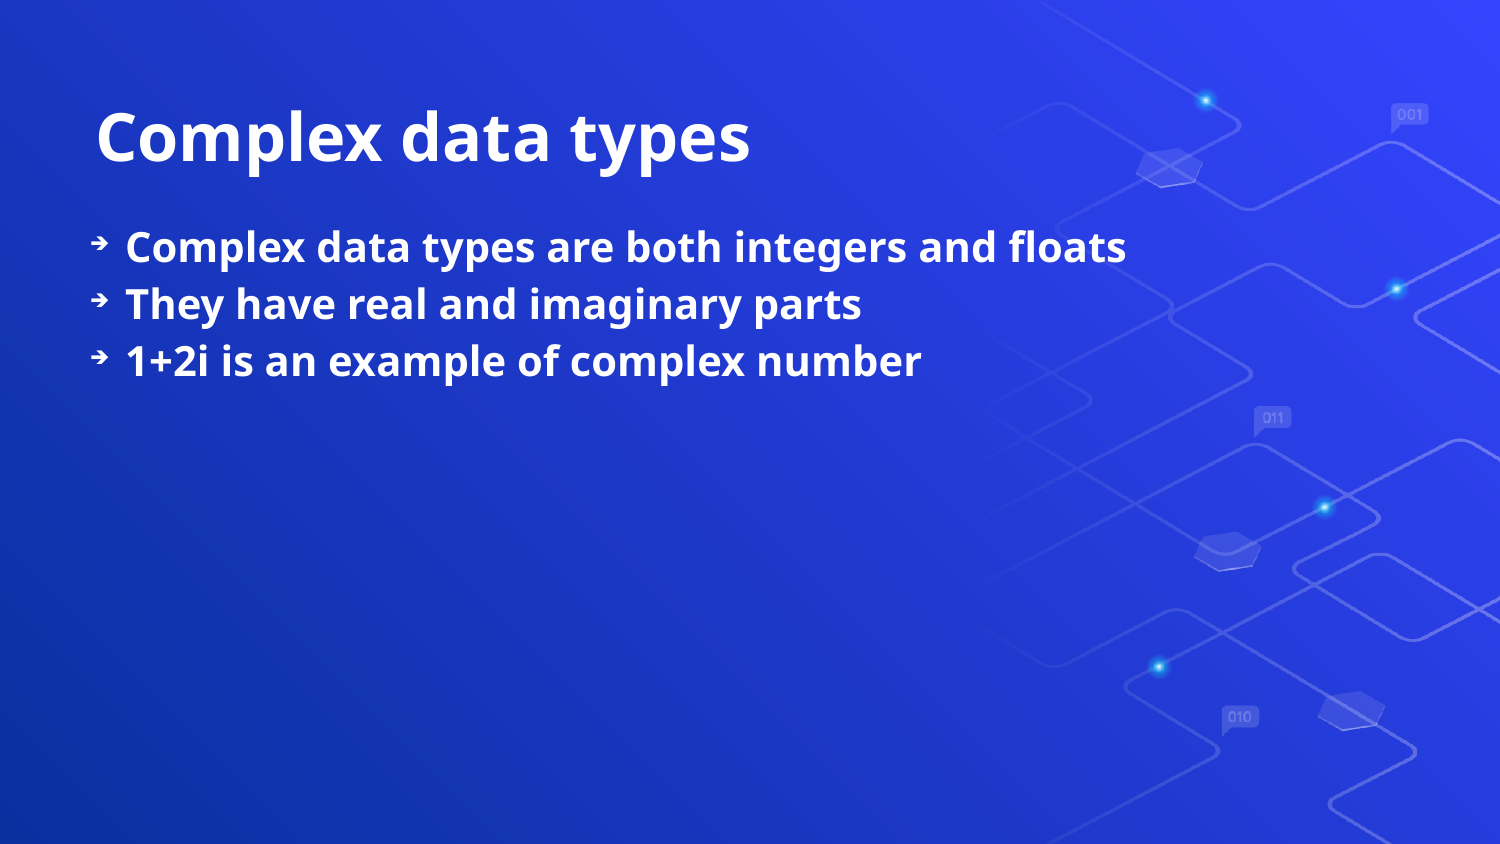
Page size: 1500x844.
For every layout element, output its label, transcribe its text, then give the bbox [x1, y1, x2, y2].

text_box Complex data types are both integers and floats They have real and imaginary parts 1+2i is an example of complex number [75, 210, 1248, 466]
picture [0, 0, 1500, 844]
text_box Complex data types [95, 34, 1096, 175]
